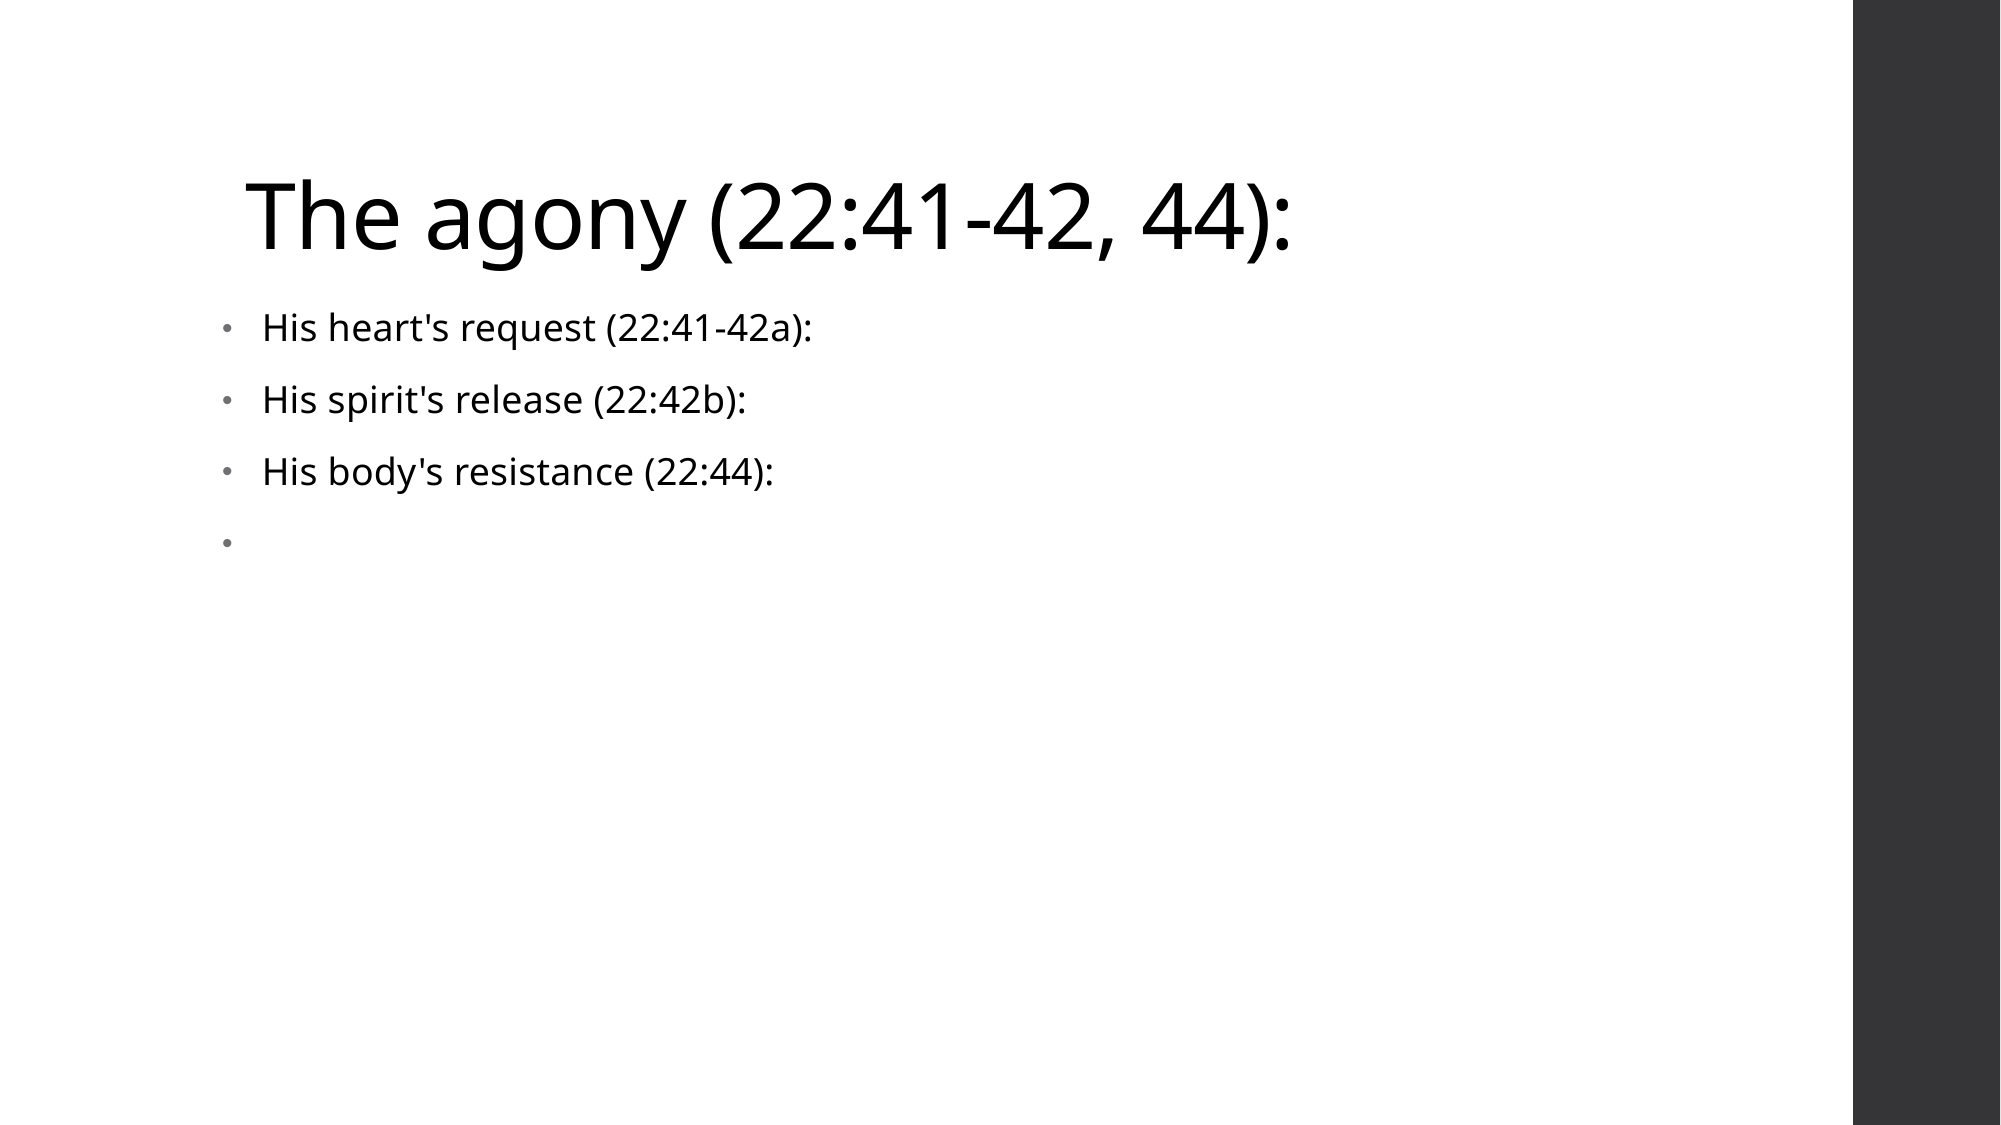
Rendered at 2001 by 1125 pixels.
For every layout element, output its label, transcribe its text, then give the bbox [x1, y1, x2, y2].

list His heart's request (22:41-42a): His spirit's release (22:42b): His body's resistance (22:44): [206, 299, 1617, 1014]
title The agony (22:41-42, 44): [206, 60, 1797, 278]
